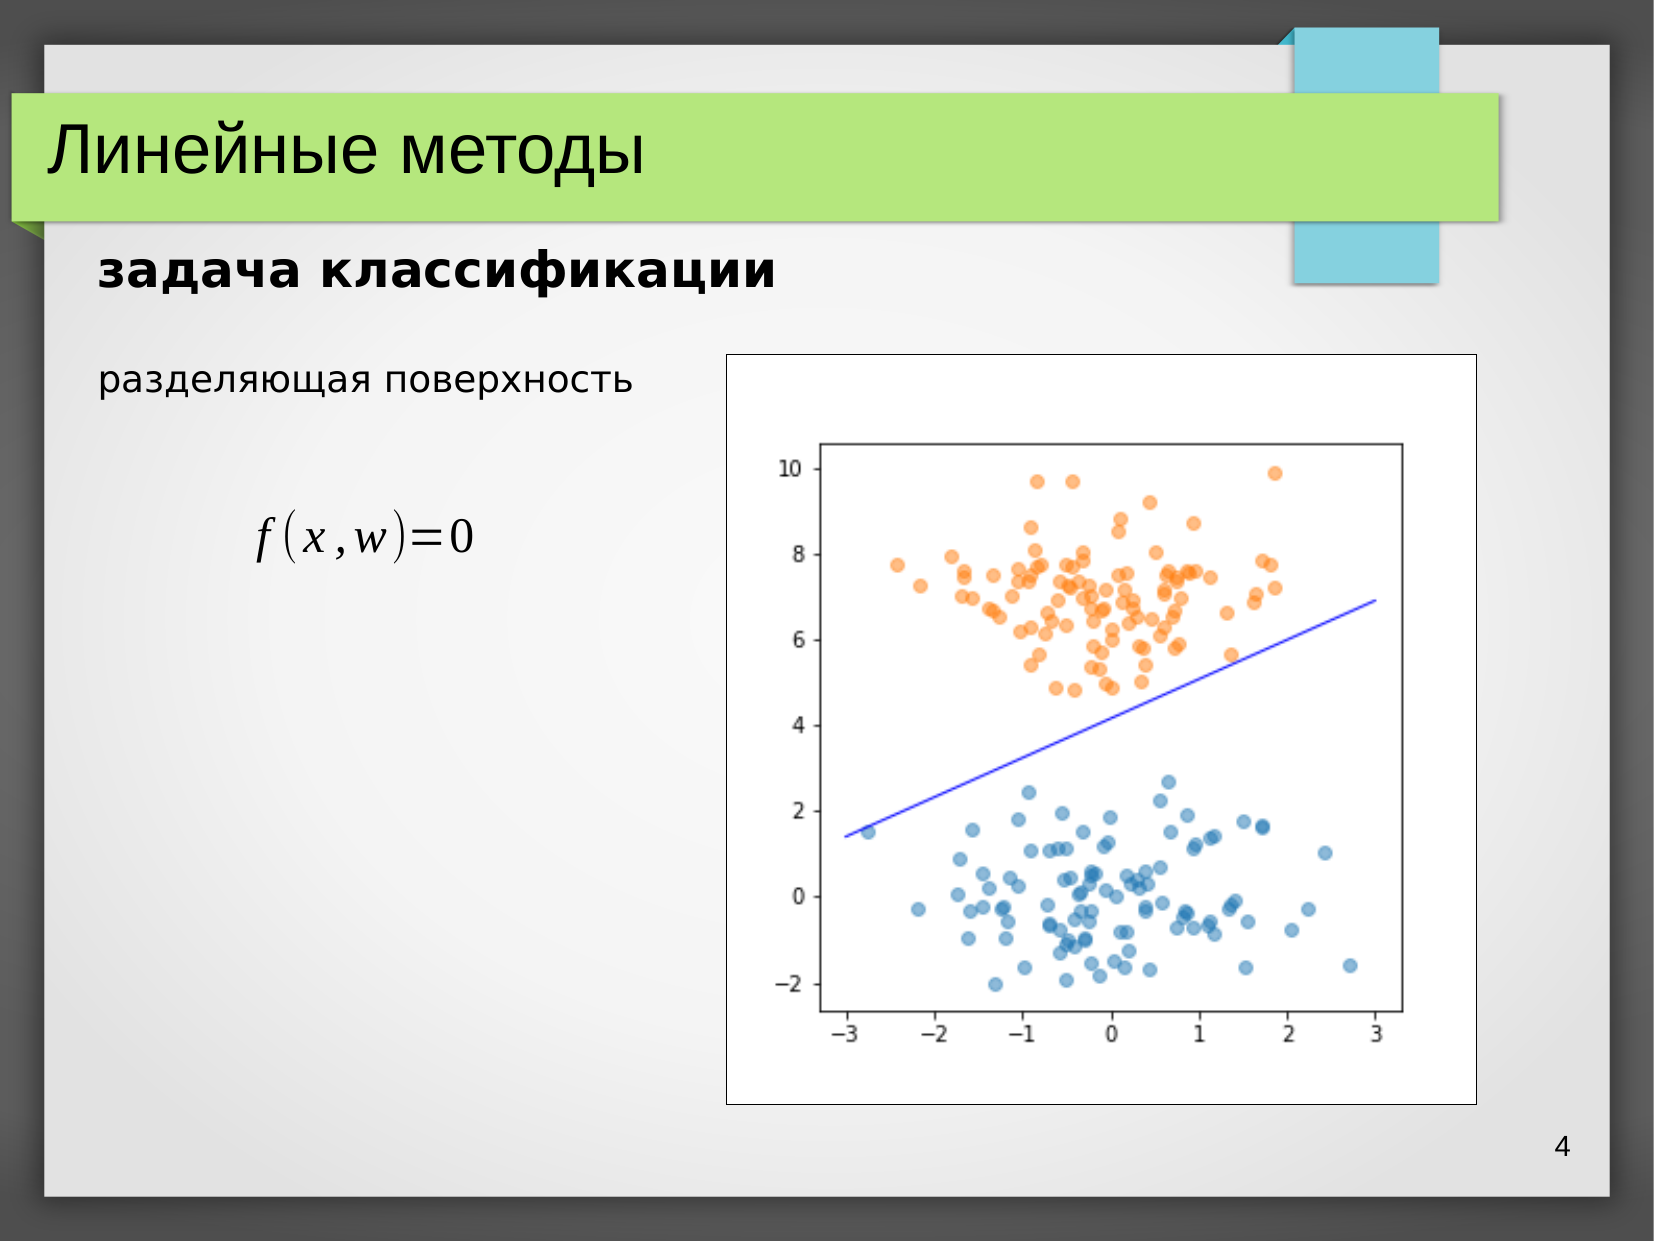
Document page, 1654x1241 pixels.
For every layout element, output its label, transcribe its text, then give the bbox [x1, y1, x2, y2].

picture [0, 0, 1654, 1241]
chart [248, 506, 481, 567]
title Линейные методы [47, 109, 1501, 189]
text_box задача классификации разделяющая поверхность [82, 233, 981, 409]
